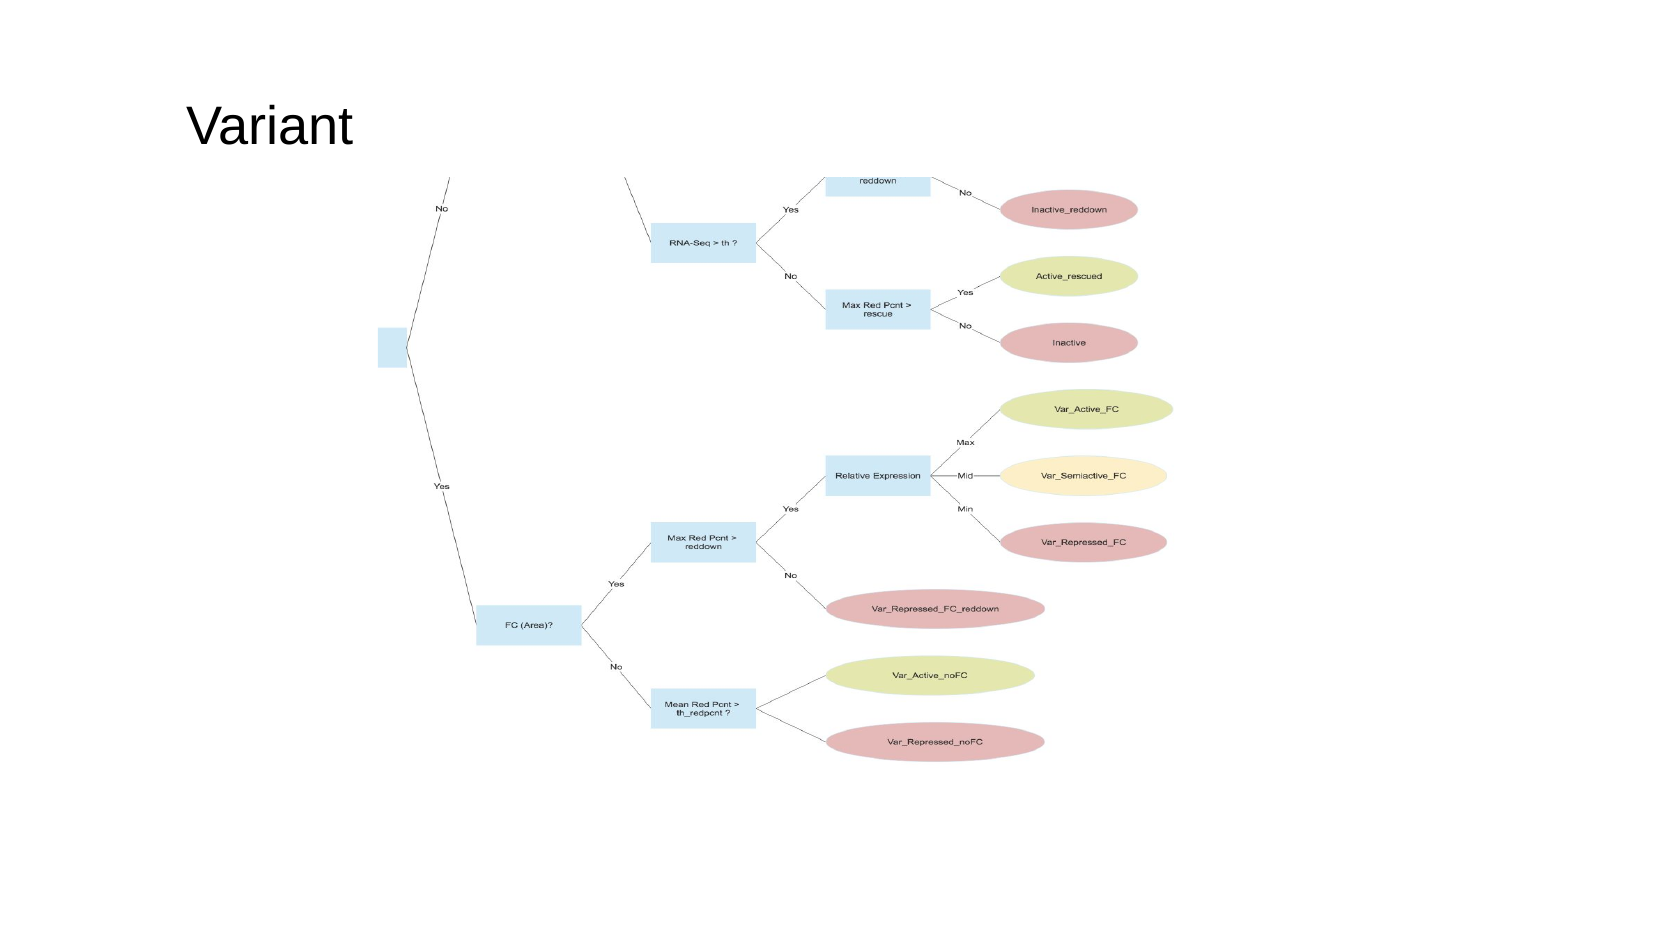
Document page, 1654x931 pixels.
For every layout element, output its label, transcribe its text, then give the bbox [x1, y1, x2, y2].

text_box Variant [118, 88, 438, 164]
picture [377, 177, 1354, 768]
